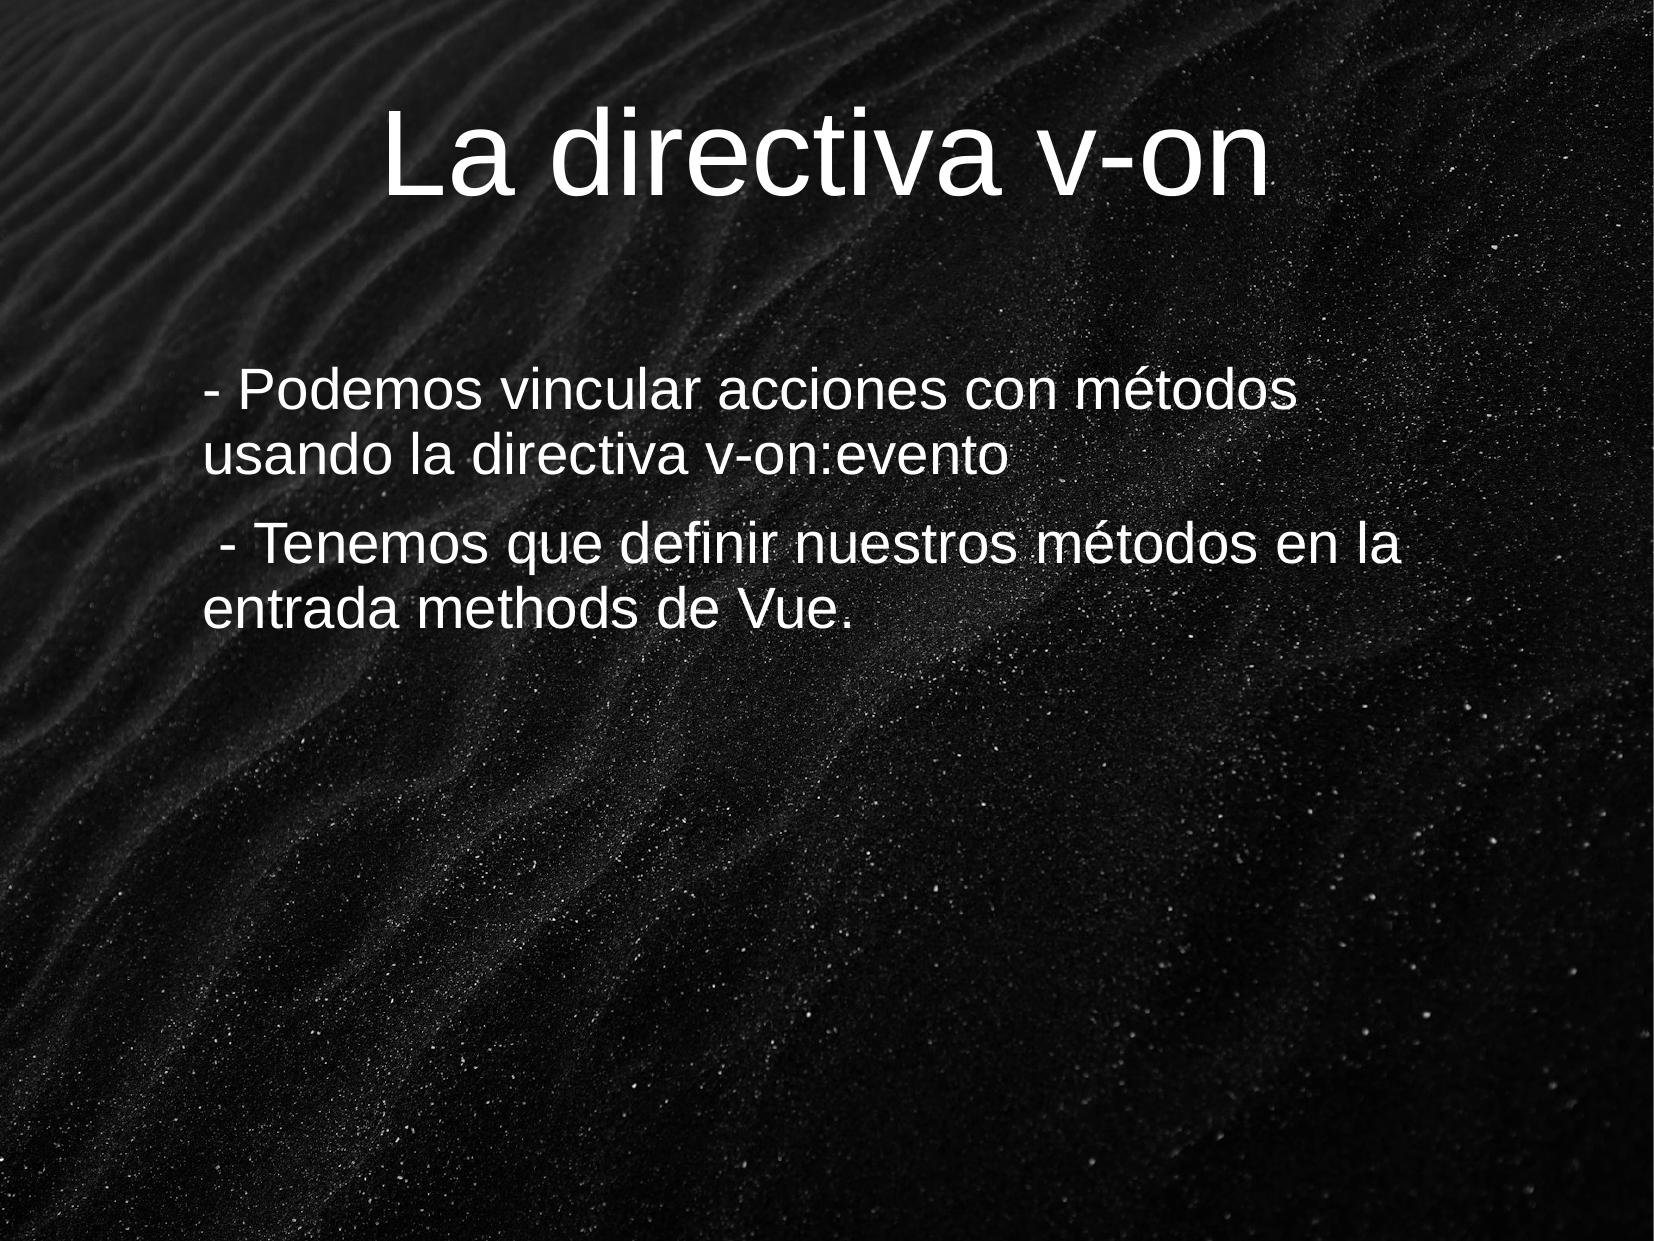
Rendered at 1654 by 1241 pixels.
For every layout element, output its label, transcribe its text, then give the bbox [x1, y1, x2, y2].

picture [0, 0, 1654, 1241]
text_box - Podemos vincular acciones con métodos usando la directiva v-on:evento - Tenemos que definir nuestros métodos en la entrada methods de Vue. [187, 348, 1501, 1114]
title La directiva v-on [82, 49, 1571, 257]
